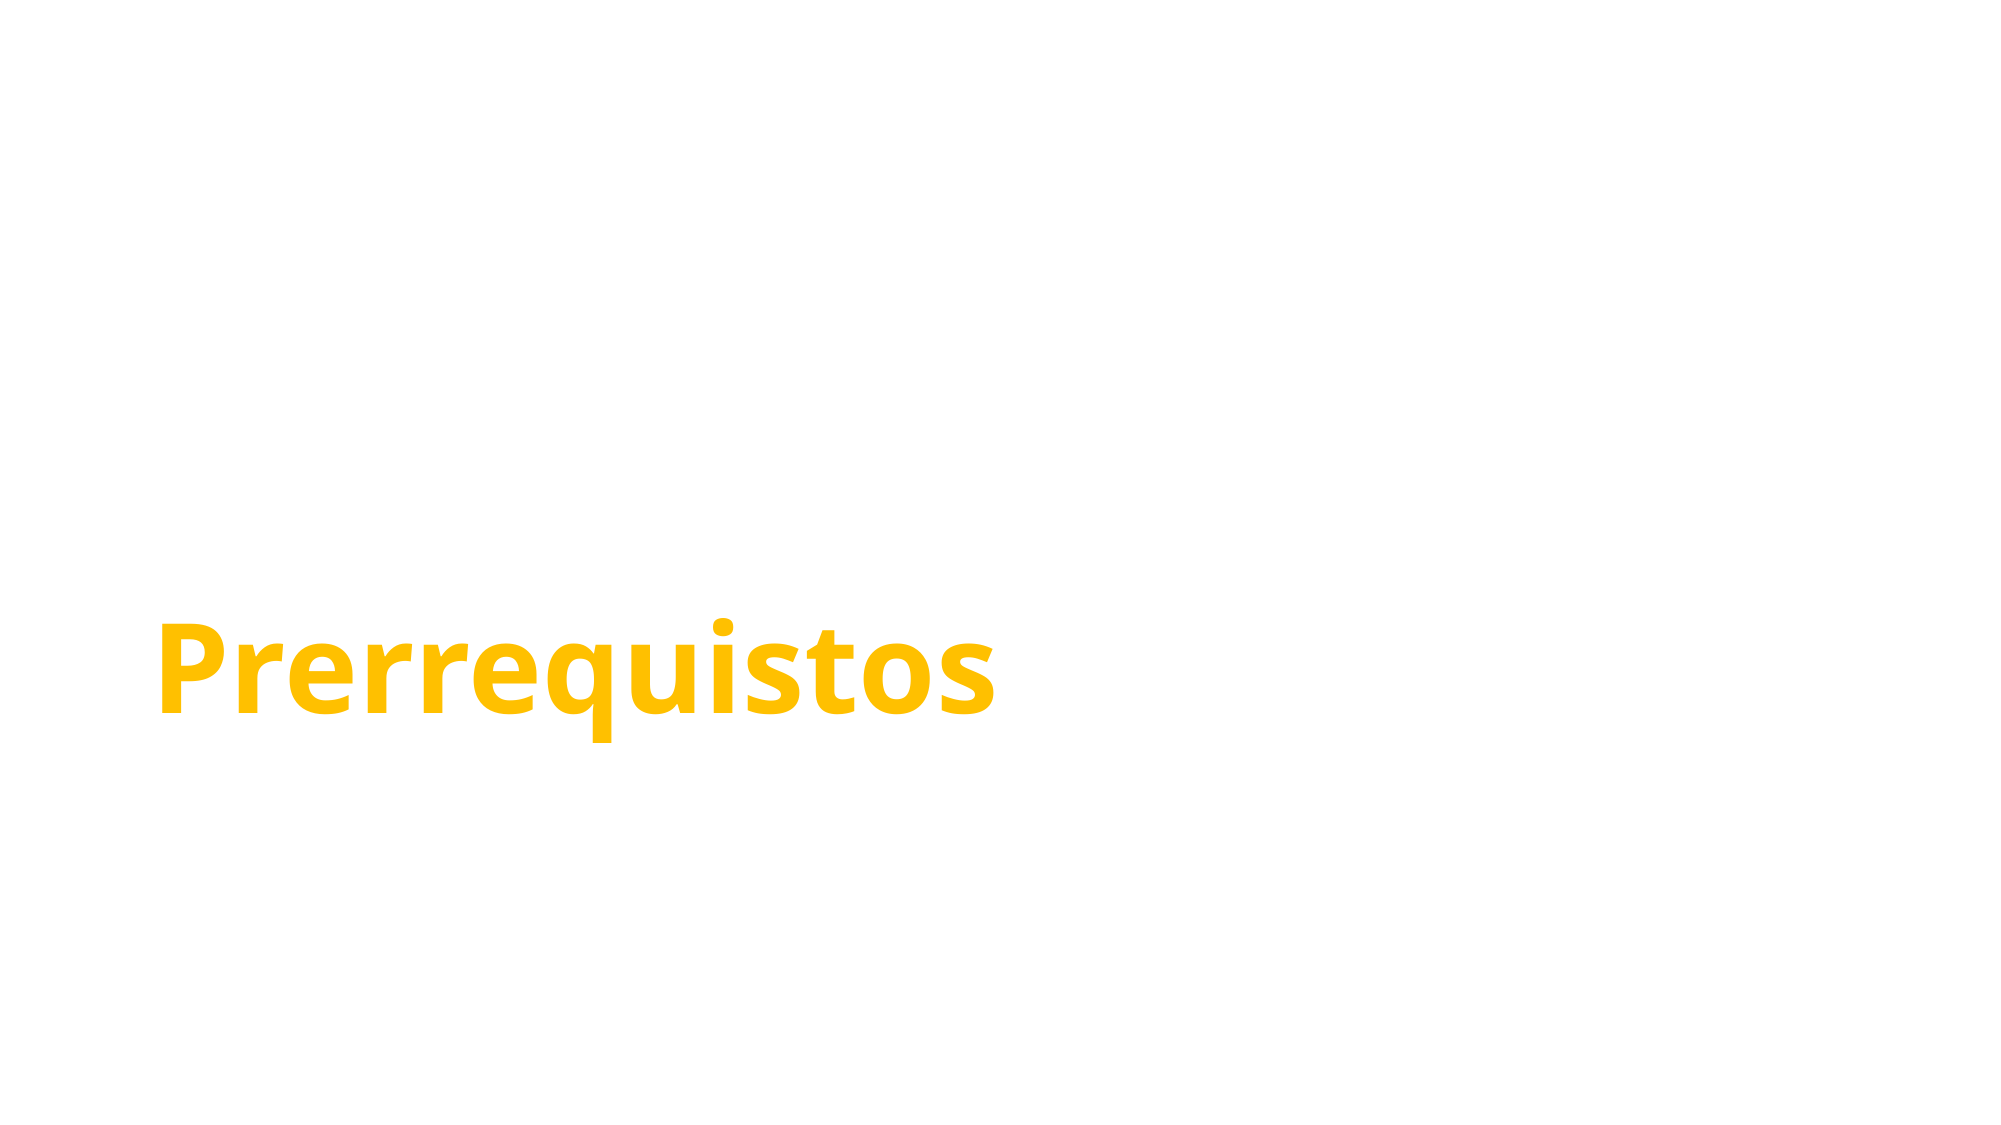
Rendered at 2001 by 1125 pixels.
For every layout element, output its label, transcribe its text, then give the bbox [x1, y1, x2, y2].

title Prerrequistos [136, 280, 1862, 749]
